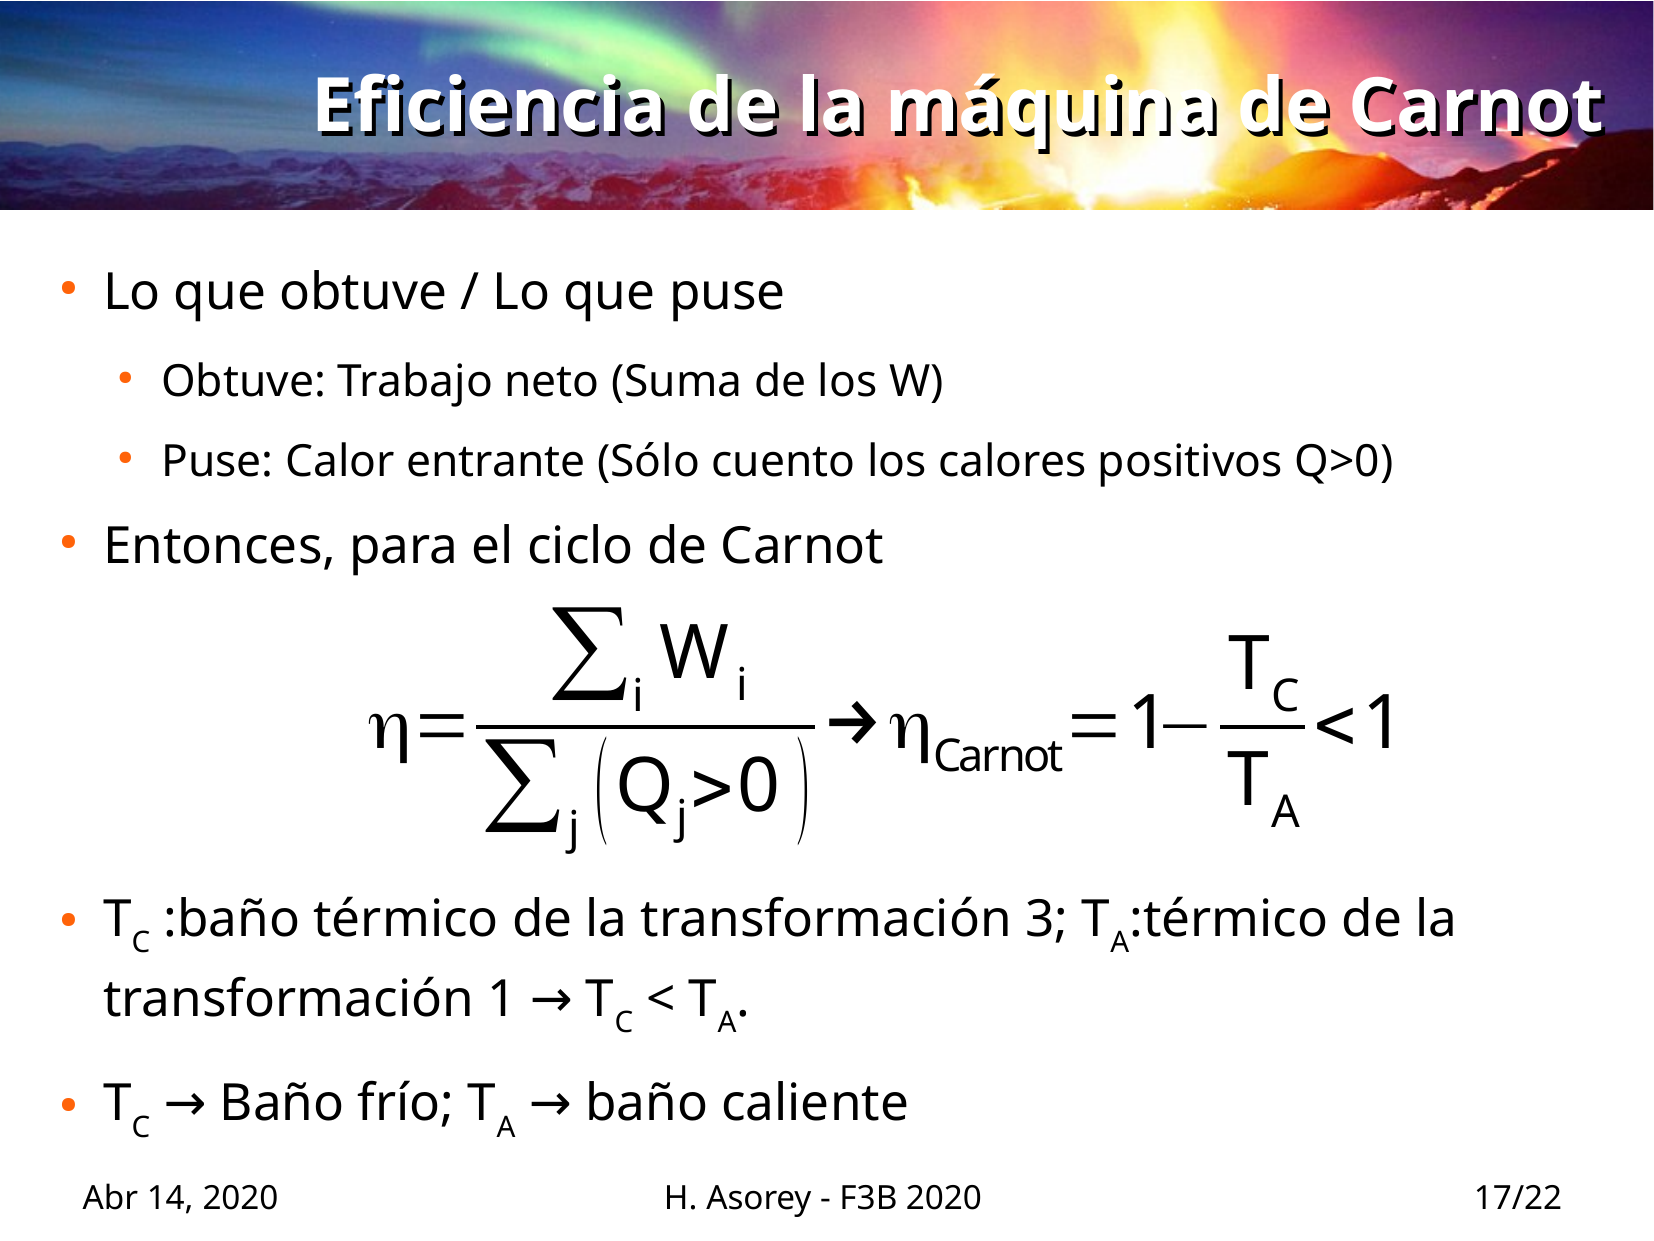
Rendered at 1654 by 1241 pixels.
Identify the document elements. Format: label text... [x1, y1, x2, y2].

title Eficiencia de la máquina de Carnot [45, 15, 1606, 191]
picture [0, 1, 1654, 210]
list Lo que obtuve / Lo que puse Obtuve: Trabajo neto (Suma de los W) Puse: Calor entrante (Sólo cuento los calores positivos Q>0) Entonces, para el ciclo de Carnot TC :baño térmico de la transformación 3; TA:térmico de la transformación 1 → TC < TA. TC → Baño frío; TA → baño caliente [45, 255, 1606, 1156]
chart [359, 601, 1396, 856]
